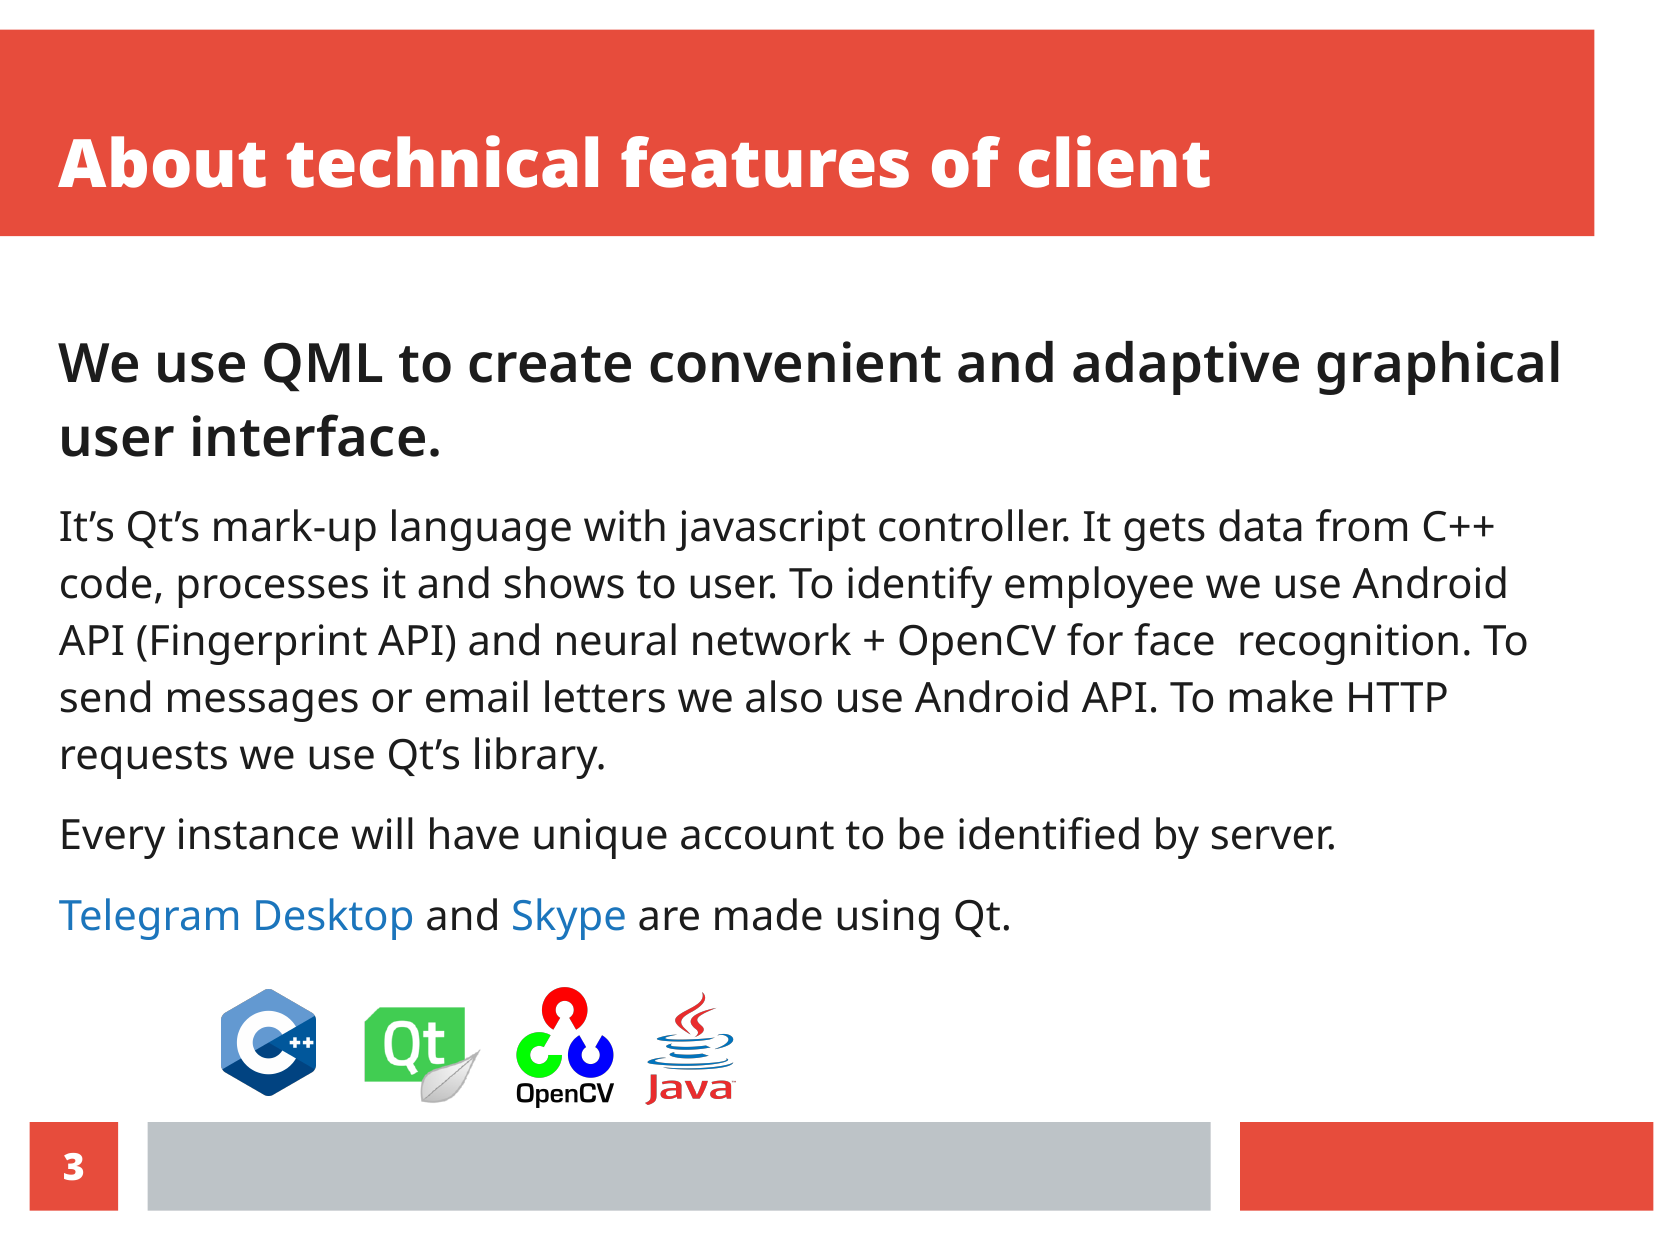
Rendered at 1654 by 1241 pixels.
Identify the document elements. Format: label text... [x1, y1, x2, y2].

picture [221, 989, 316, 1096]
picture [516, 987, 614, 1108]
title About technical features of client [59, 59, 1595, 207]
picture [348, 978, 481, 1111]
list We use QML to create convenient and adaptive graphical user interface. It’s Qt’s mark-up language with javascript controller. It gets data from C++ code, processes it and shows to user. To identify employee we use Android API (Fingerprint API) and neural network + OpenCV for face recognition. To send messages or email letters we also use Android API. To make HTTP requests we use Qt’s library. Every instance will have unique account to be identified by server. Telegram Desktop and Skype are made using Qt. [59, 324, 1565, 1093]
picture [645, 992, 736, 1105]
